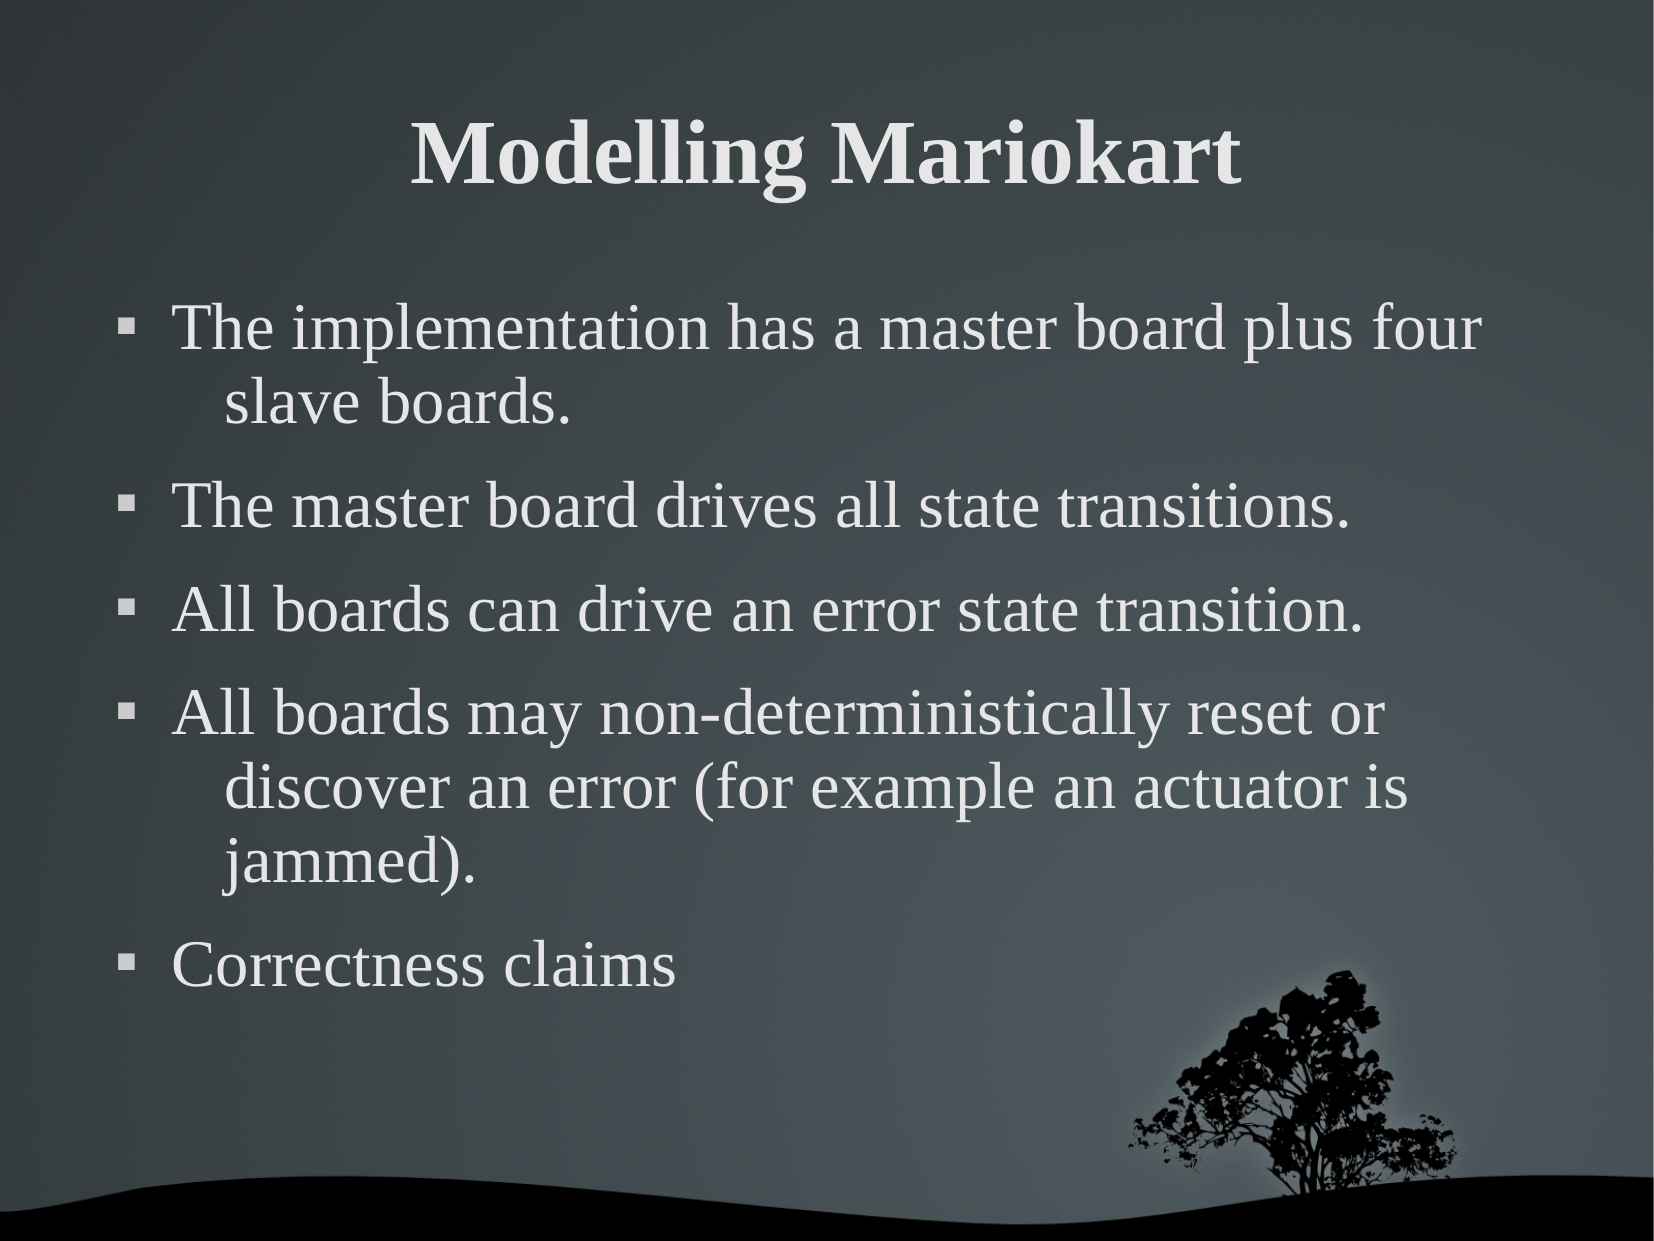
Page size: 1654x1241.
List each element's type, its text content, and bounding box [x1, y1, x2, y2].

list The implementation has a master board plus four slave boards. The master board drives all state transitions. All boards can drive an error state transition. All boards may non-deterministically reset or discover an error (for example an actuator is jammed). Correctness claims [82, 290, 1571, 1109]
title Modelling Mariokart [82, 49, 1571, 257]
picture [0, 0, 1654, 1241]
